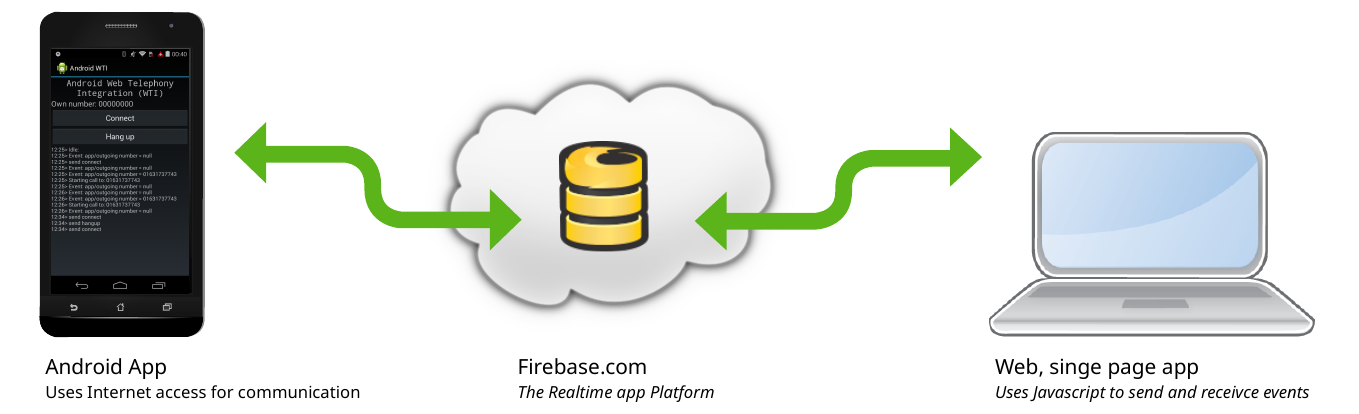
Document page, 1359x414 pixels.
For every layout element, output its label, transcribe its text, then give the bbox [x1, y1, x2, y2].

text_box Firebase.com The Realtime app Platform [503, 345, 768, 408]
text_box Android App Uses Internet access for communication [30, 345, 390, 414]
text_box Web, singe page app Uses Javascript to send and receivce events [980, 345, 1359, 414]
picture [0, 0, 1329, 351]
